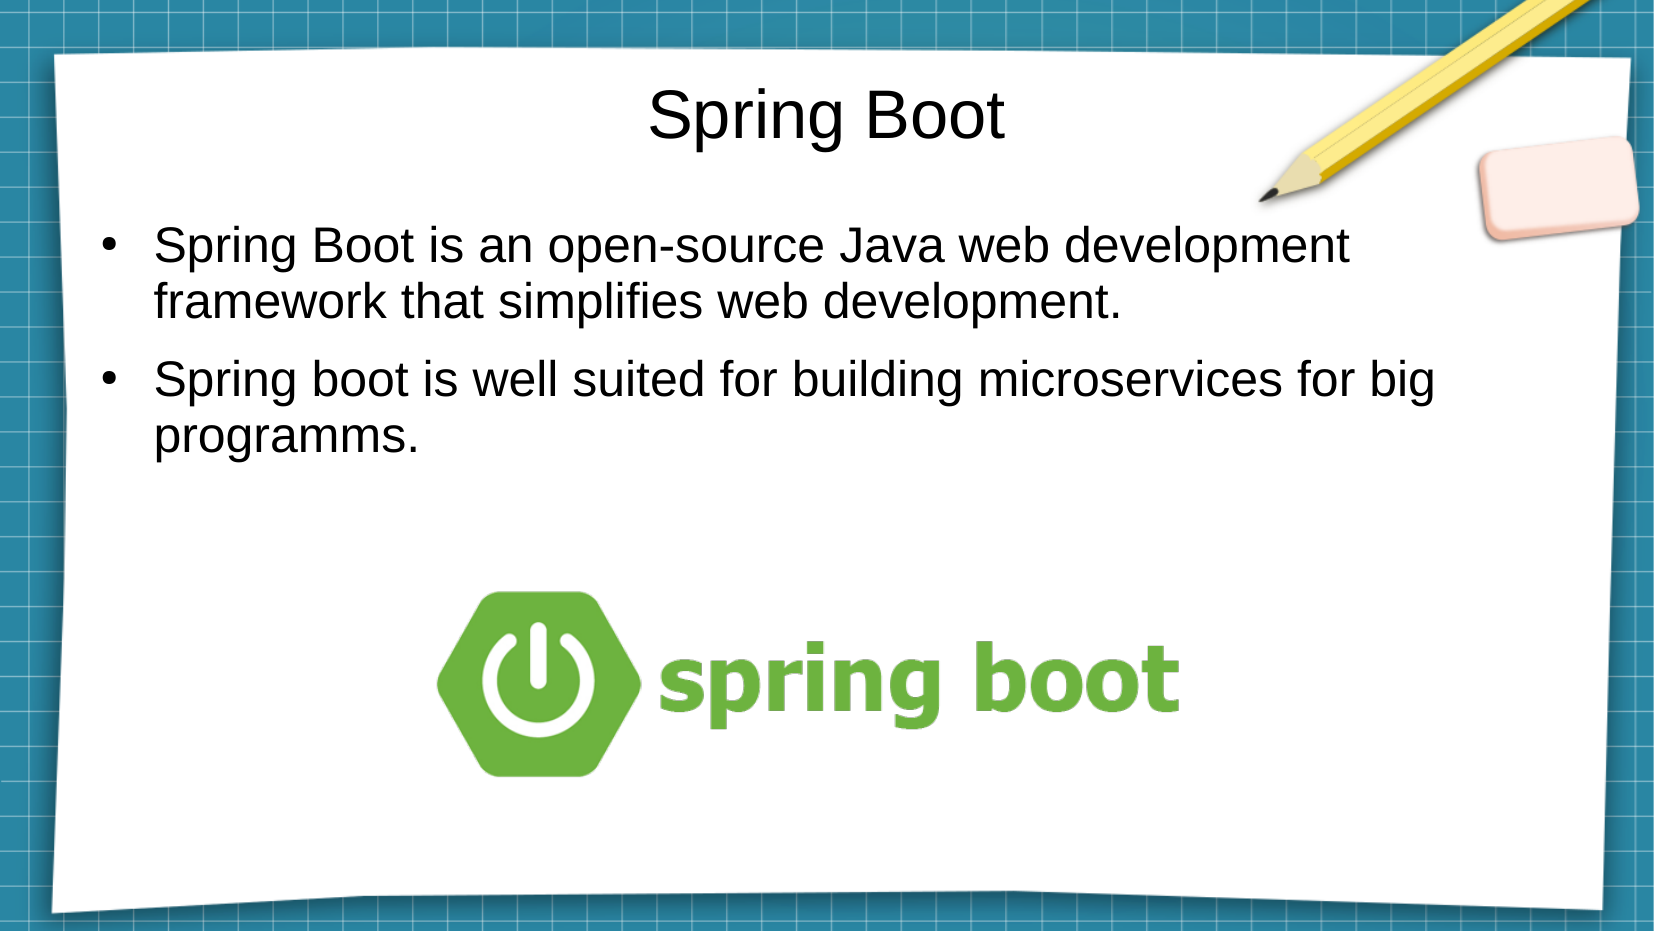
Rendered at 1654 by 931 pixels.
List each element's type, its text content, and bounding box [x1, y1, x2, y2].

picture [0, 0, 1654, 931]
list Spring Boot is an open-source Java web development framework that simplifies web development. Spring boot is well suited for building microservices for big programms. [82, 217, 1571, 758]
title Spring Boot [82, 37, 1571, 193]
